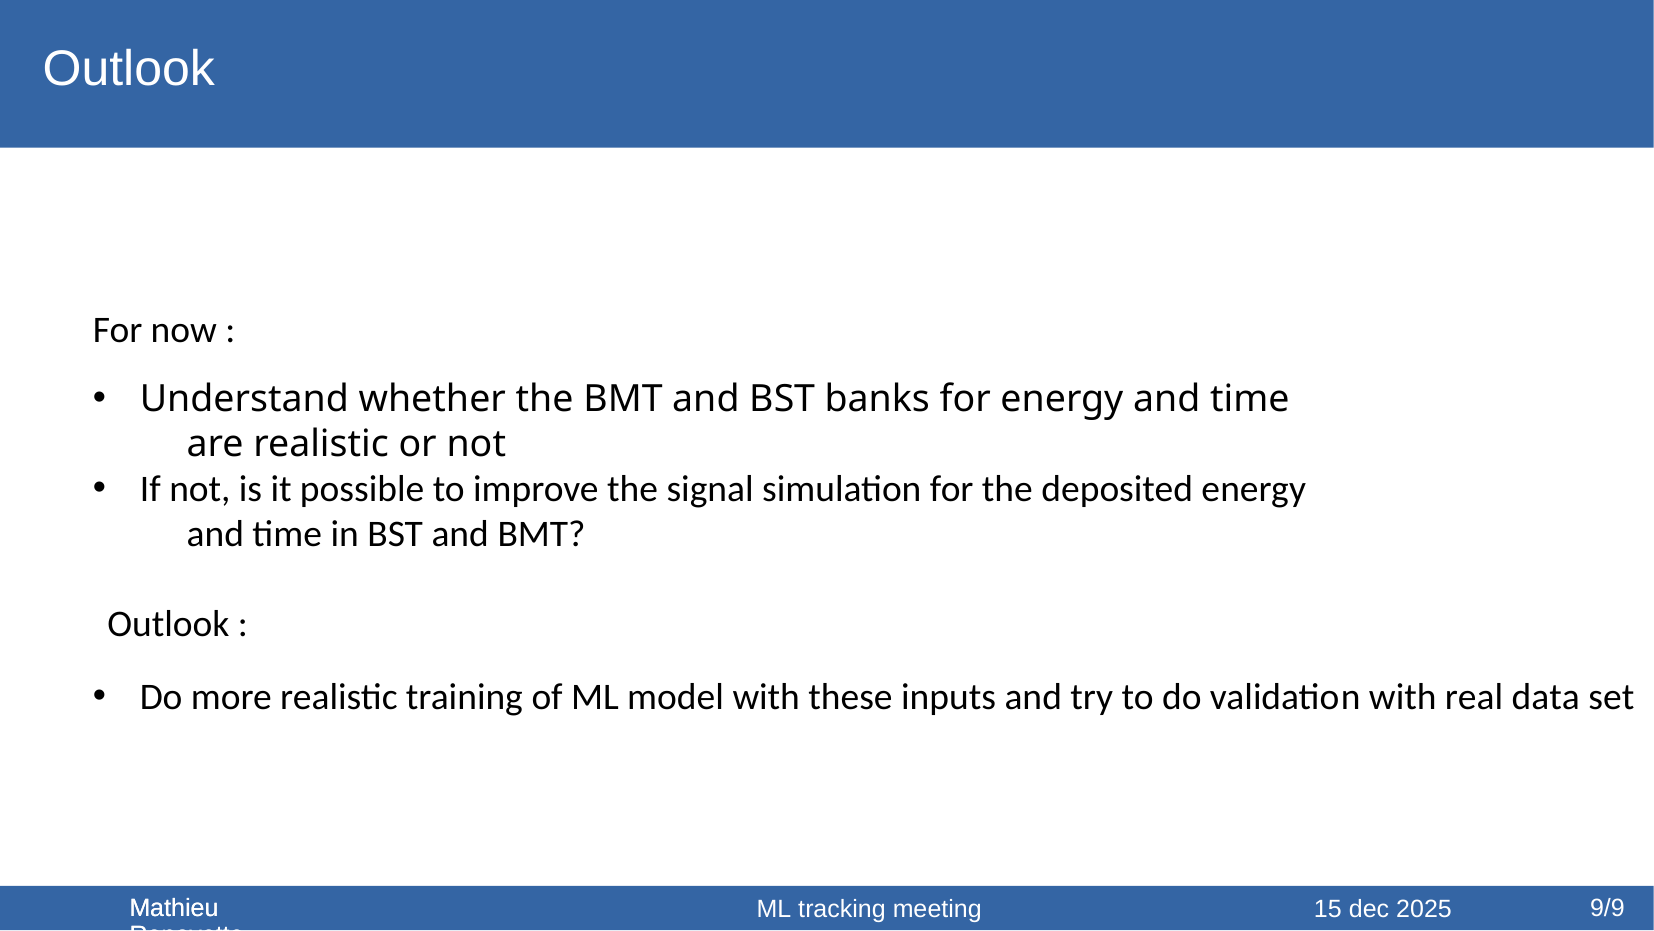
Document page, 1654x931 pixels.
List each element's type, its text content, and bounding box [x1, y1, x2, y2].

text_box 15 dec 2025 [1299, 887, 1536, 931]
text_box Outlook [27, 32, 1192, 106]
text_box Do more realistic training of ML model with these inputs and try to do validation with real data set [77, 664, 1654, 725]
text_box Understand whether the BMT and BST banks for energy and time are realistic or not If not, is it possible to improve the signal simulation for the deposited energy and time in BST and BMT? [77, 366, 1368, 564]
text_box Mathieu Ronayette [114, 885, 355, 929]
text_box [0, 0, 1654, 148]
text_box Outlook : [92, 591, 266, 653]
text_box [226, 885, 1654, 931]
text_box For now : [77, 297, 253, 358]
text_box ML tracking meeting [734, 887, 1010, 931]
text_box 9/9 [1575, 885, 1654, 930]
text_box [0, 885, 131, 931]
